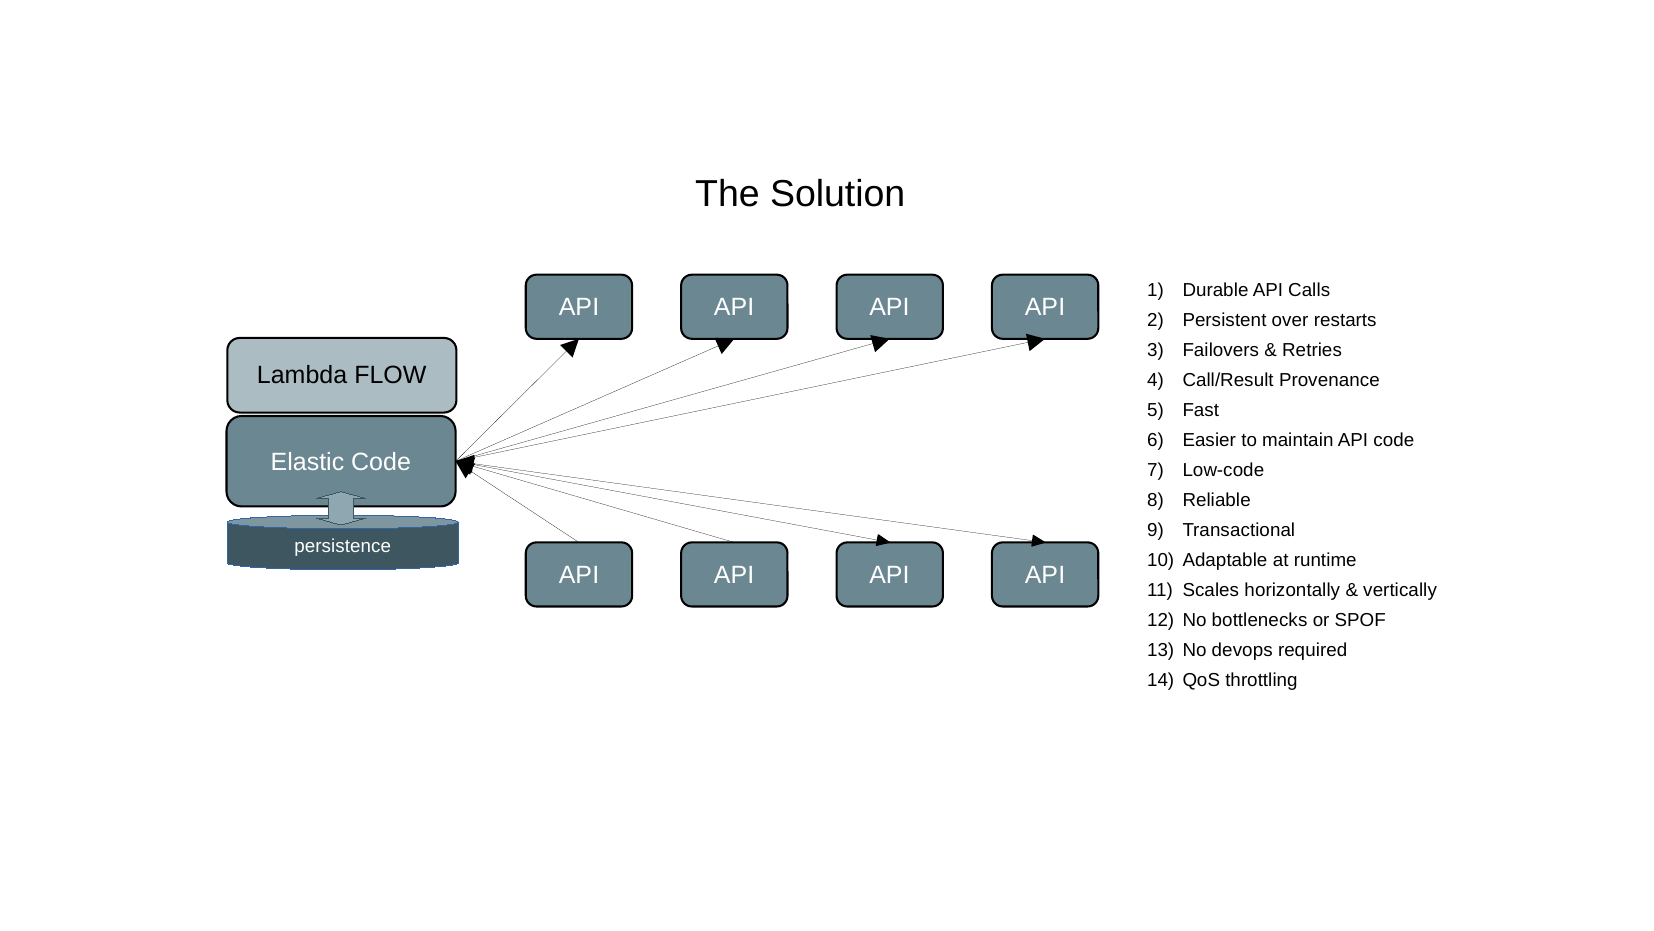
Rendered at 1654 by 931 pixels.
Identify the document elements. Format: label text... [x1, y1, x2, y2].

text_box API [836, 542, 943, 607]
text_box [316, 491, 366, 525]
text_box API [525, 274, 633, 339]
text_box API [681, 274, 788, 339]
text_box Elastic Code [226, 415, 456, 507]
text_box persistence [227, 523, 459, 570]
text_box API [991, 542, 1099, 607]
text_box Lambda FLOW [227, 337, 457, 413]
text_box API [681, 542, 788, 607]
text_box API [525, 542, 633, 607]
text_box API [991, 274, 1099, 339]
text_box Durable API Calls Persistent over restarts Failovers & Retries Call/Result Provenance Fast Easier to maintain API code Low-code Reliable Transactional Adaptable at runtime Scales horizontally & vertically No bottlenecks or SPOF No devops required QoS throttling [1132, 272, 1587, 698]
text_box The Solution [680, 164, 921, 222]
text_box API [836, 274, 943, 339]
